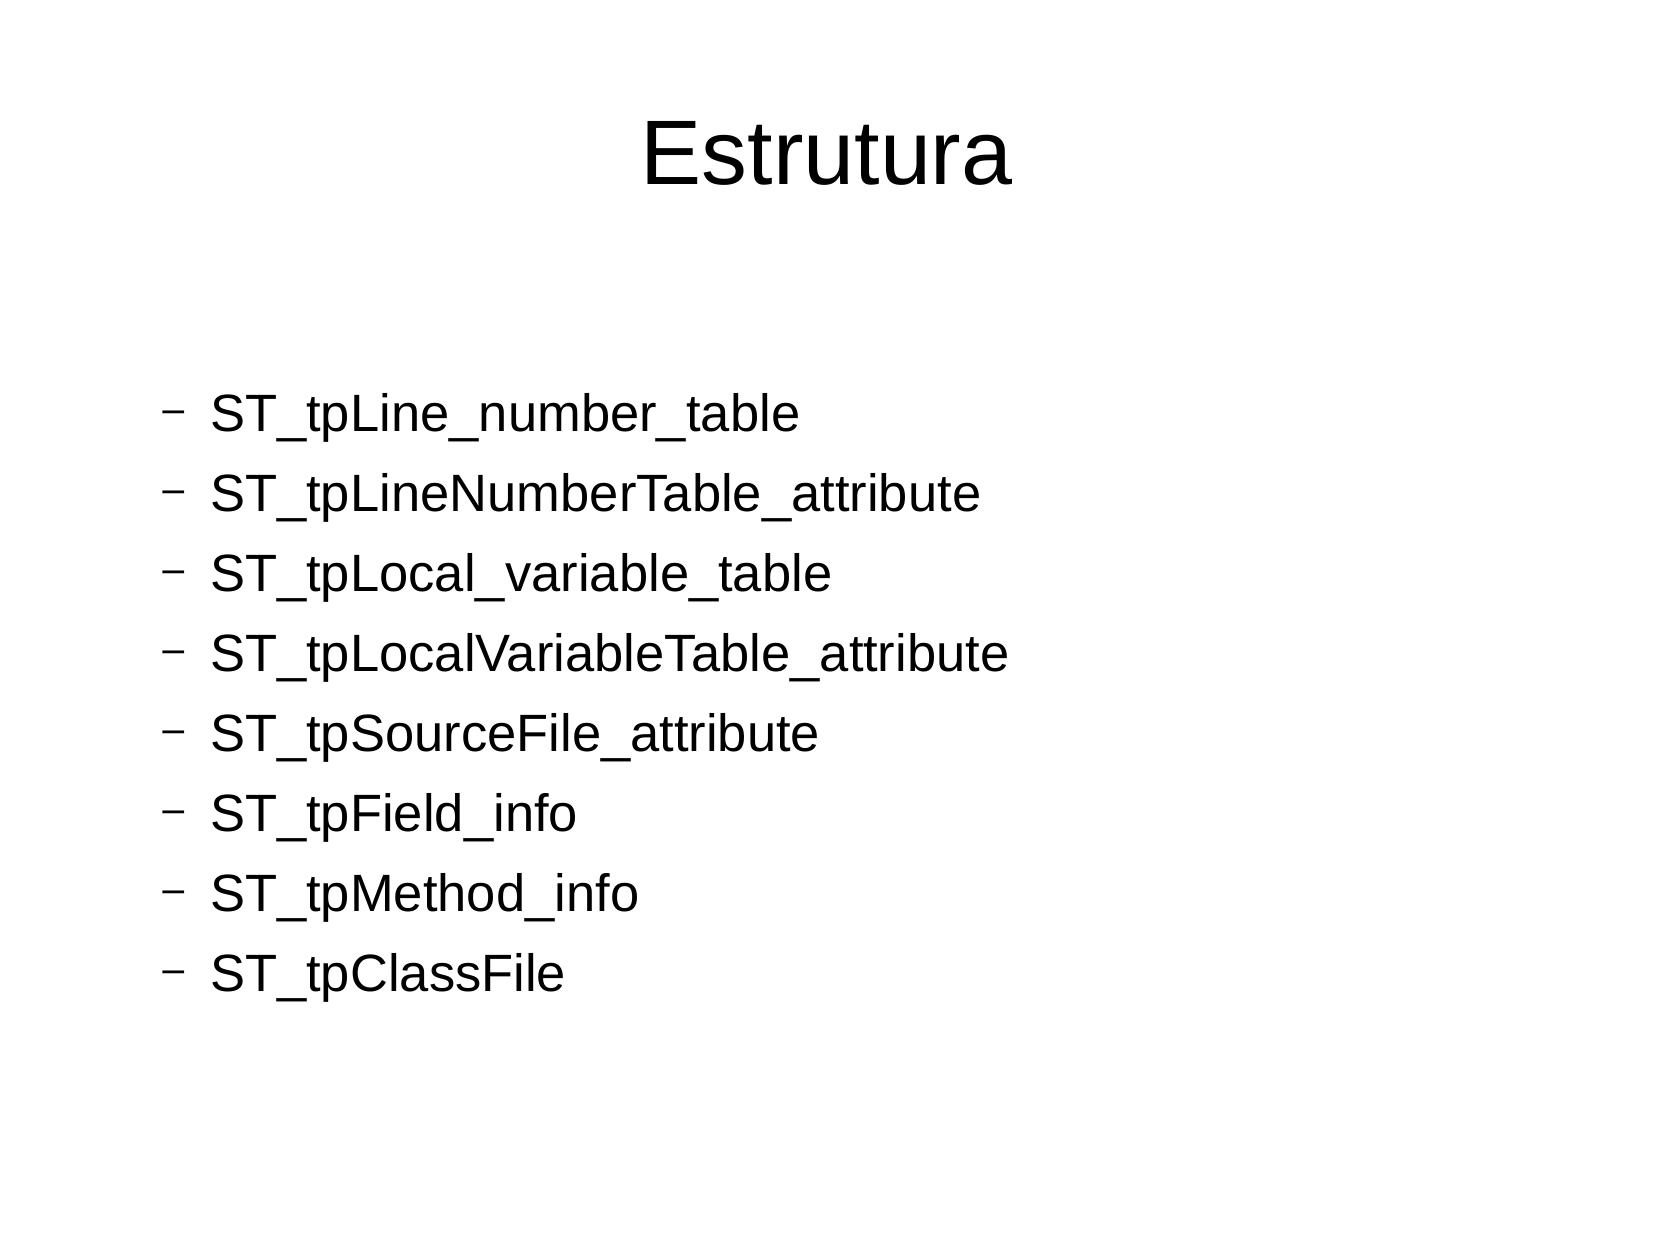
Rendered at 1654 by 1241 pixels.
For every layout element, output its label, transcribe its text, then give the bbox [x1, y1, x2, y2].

list ST_tpLine_number_table ST_tpLineNumberTable_attribute ST_tpLocal_variable_table ST_tpLocalVariableTable_attribute ST_tpSourceFile_attribute ST_tpField_info ST_tpMethod_info ST_tpClassFile [82, 290, 1571, 1010]
title Estrutura [82, 49, 1571, 257]
